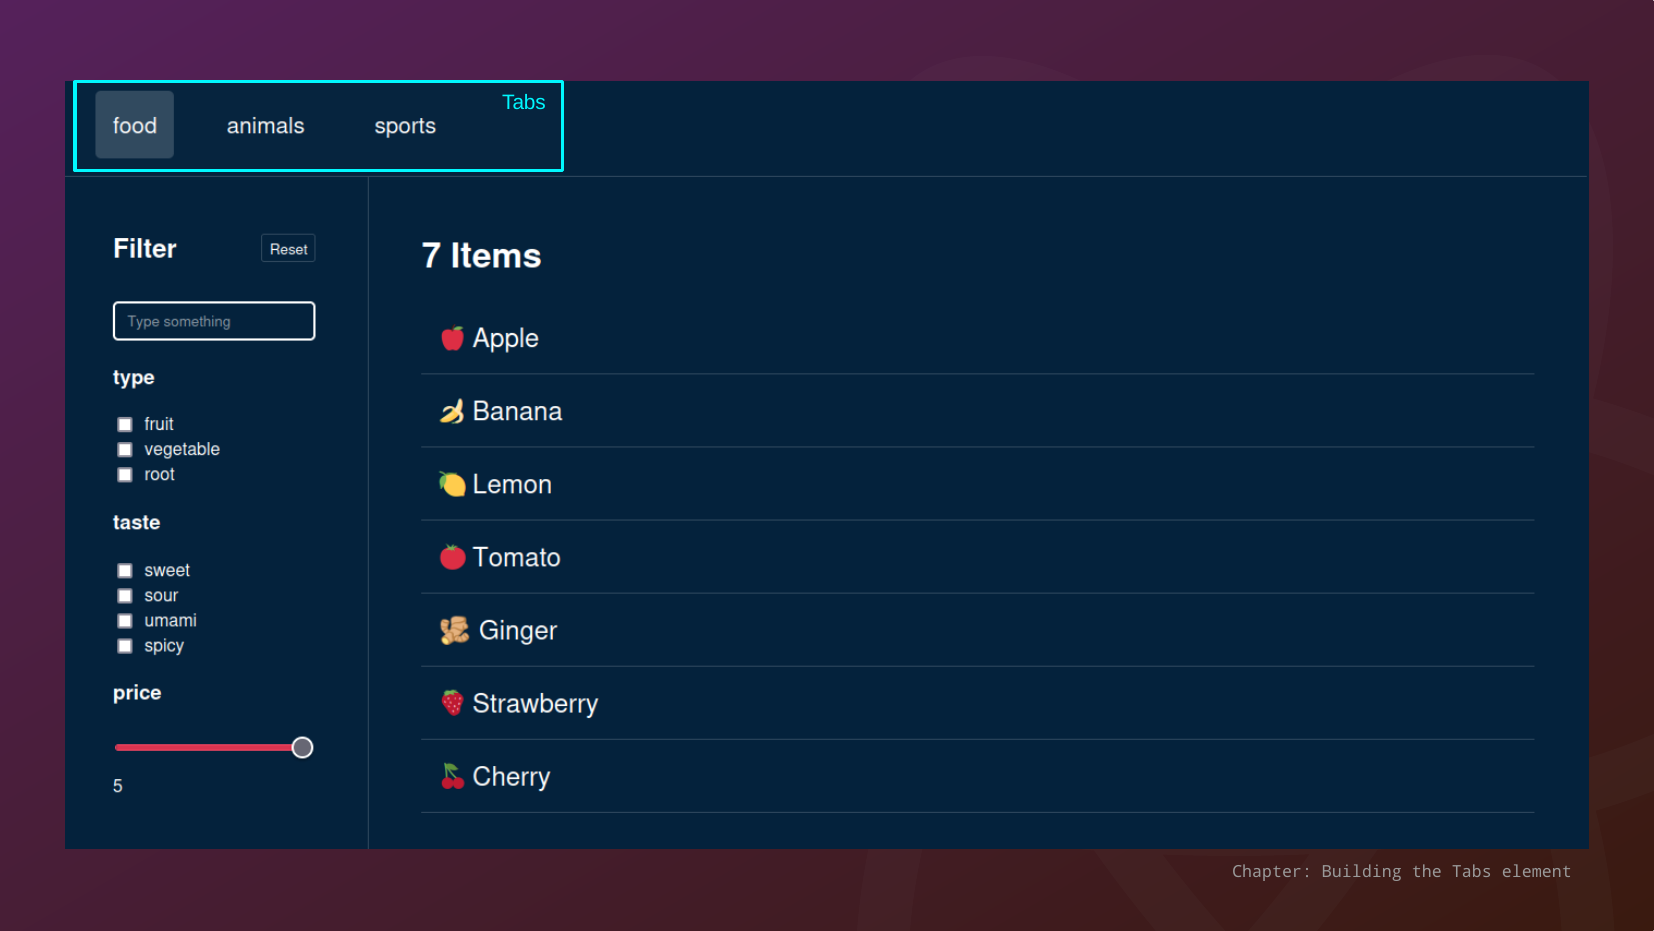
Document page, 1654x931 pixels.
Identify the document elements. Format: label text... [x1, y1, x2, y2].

text_box Chapter: Building the Tabs element [1162, 854, 1587, 909]
text_box Tabs [74, 81, 563, 171]
picture [65, 81, 1589, 849]
